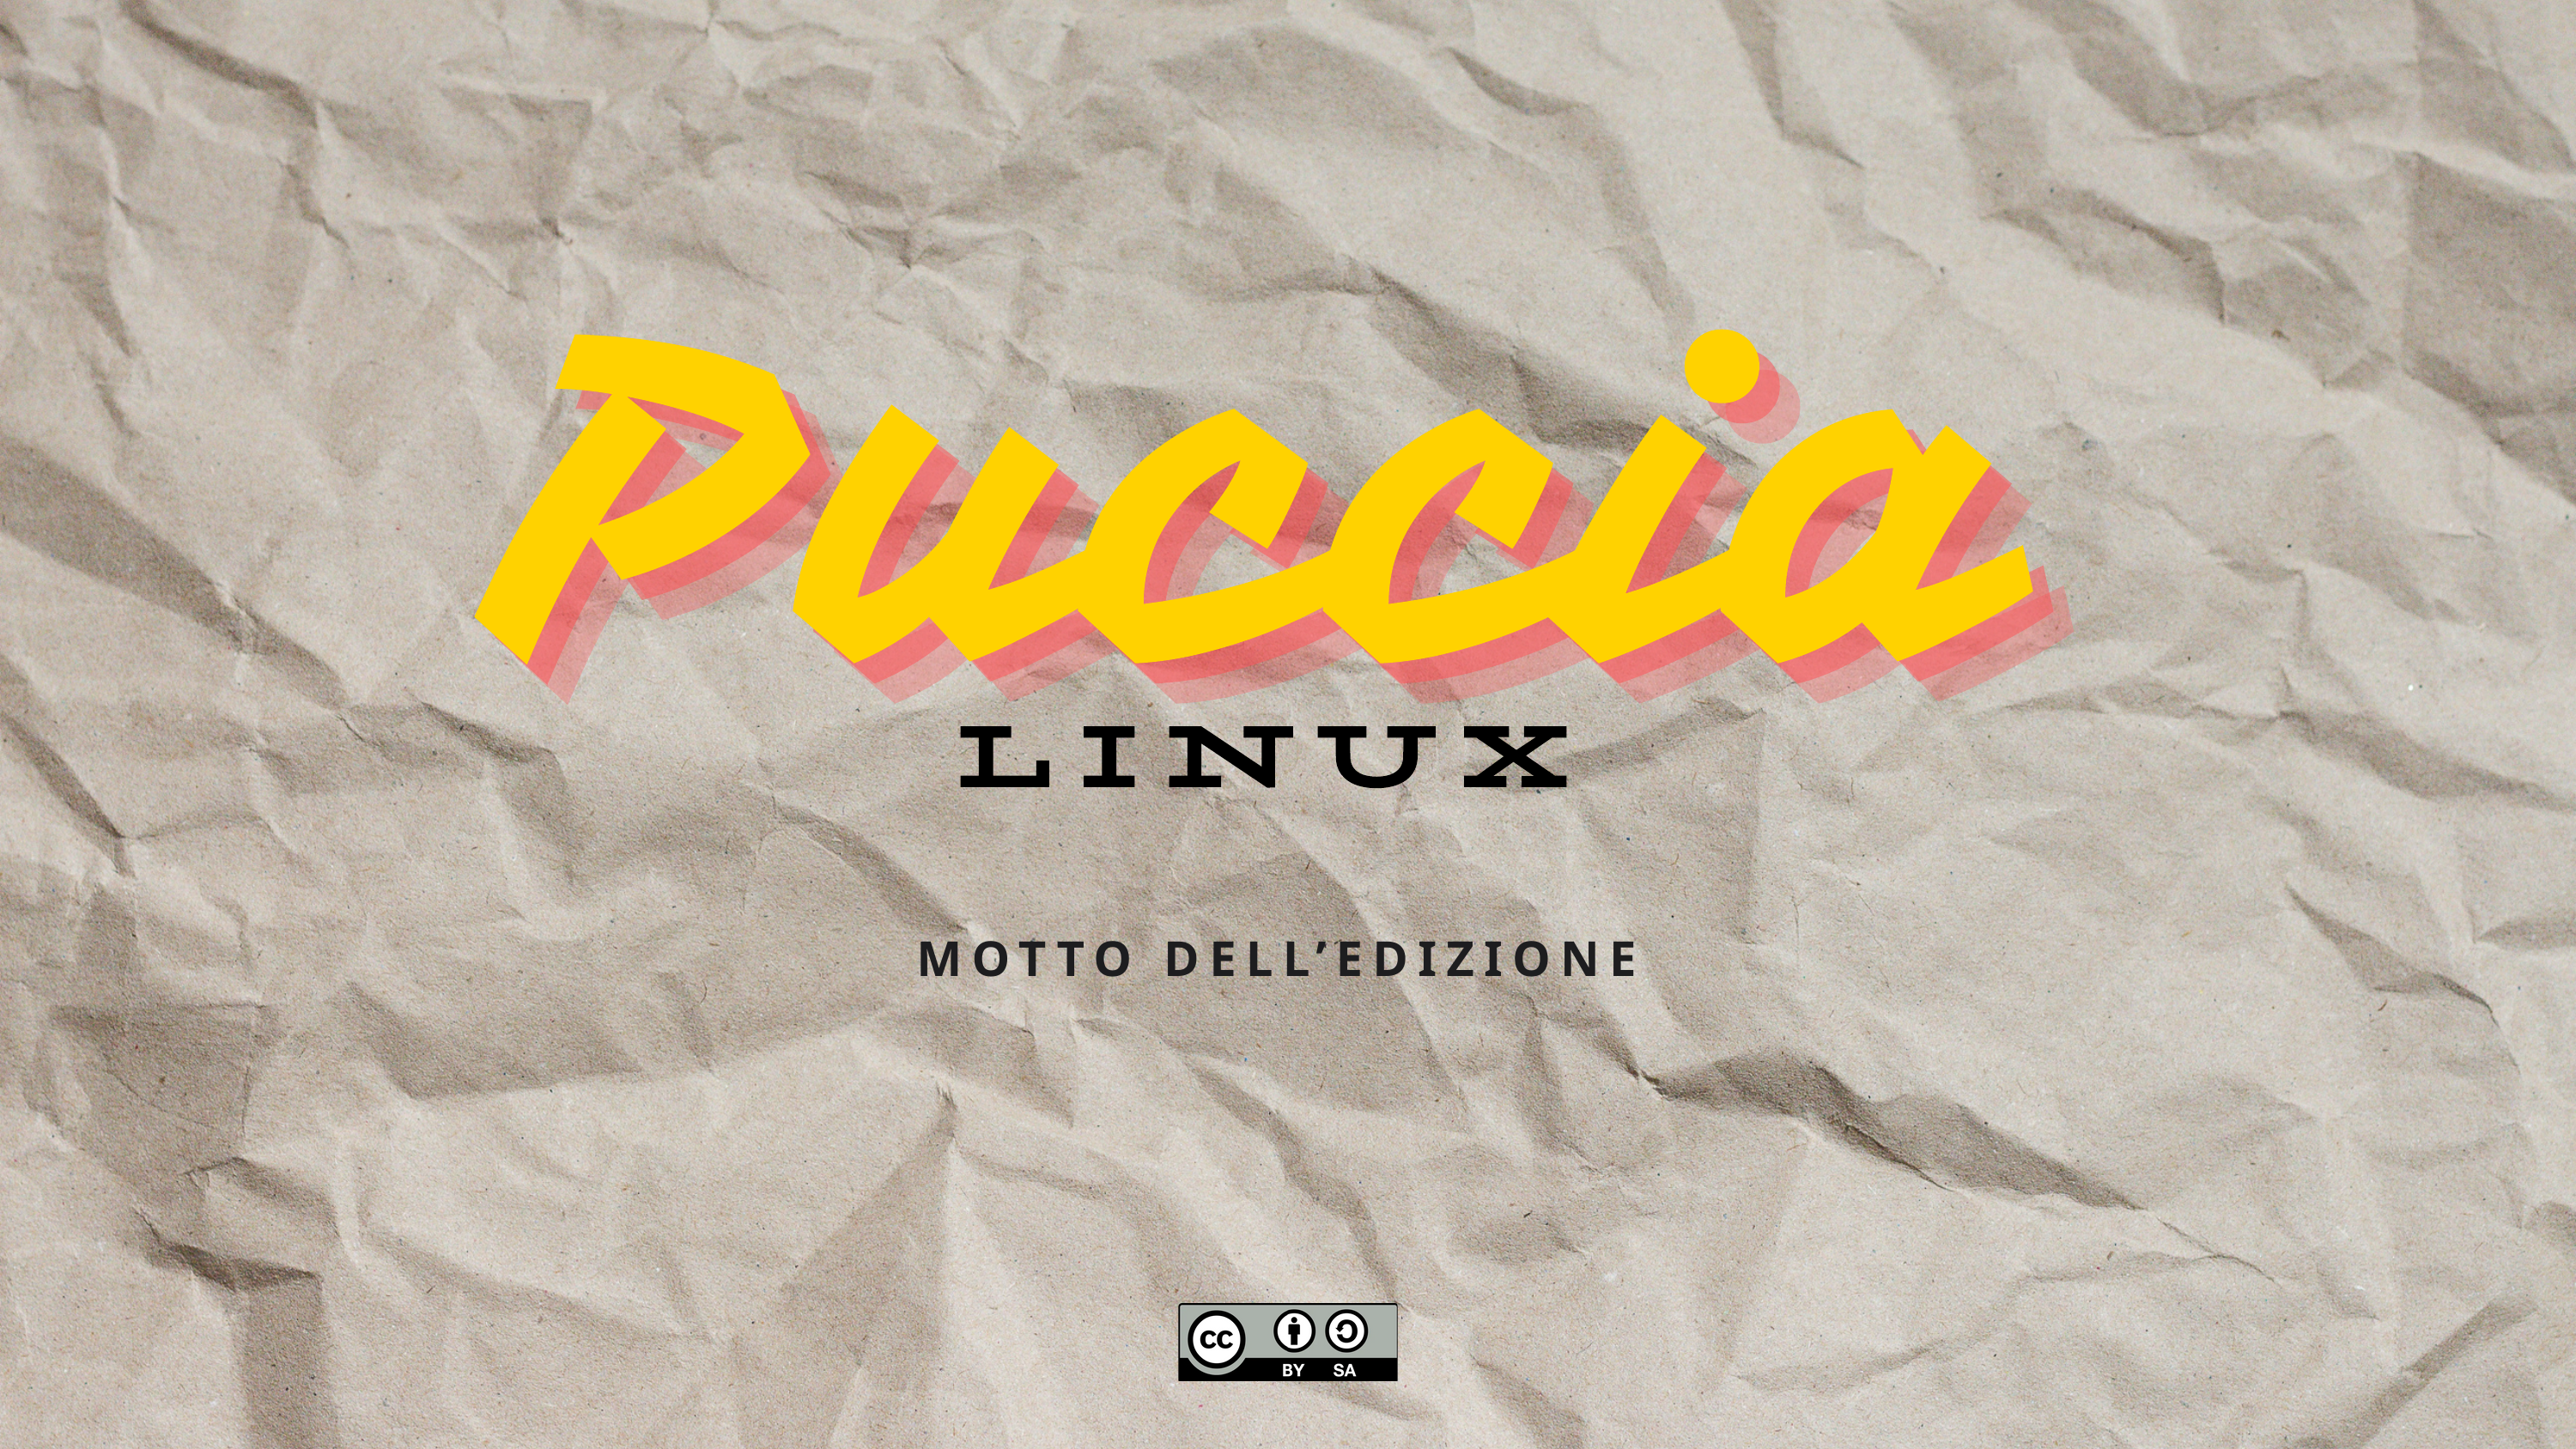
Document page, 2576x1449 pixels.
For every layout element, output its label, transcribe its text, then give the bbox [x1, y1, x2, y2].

text_box MOTTO DELL’EDIZIONE [219, 918, 2357, 986]
text_box [0, 0, 2576, 1449]
